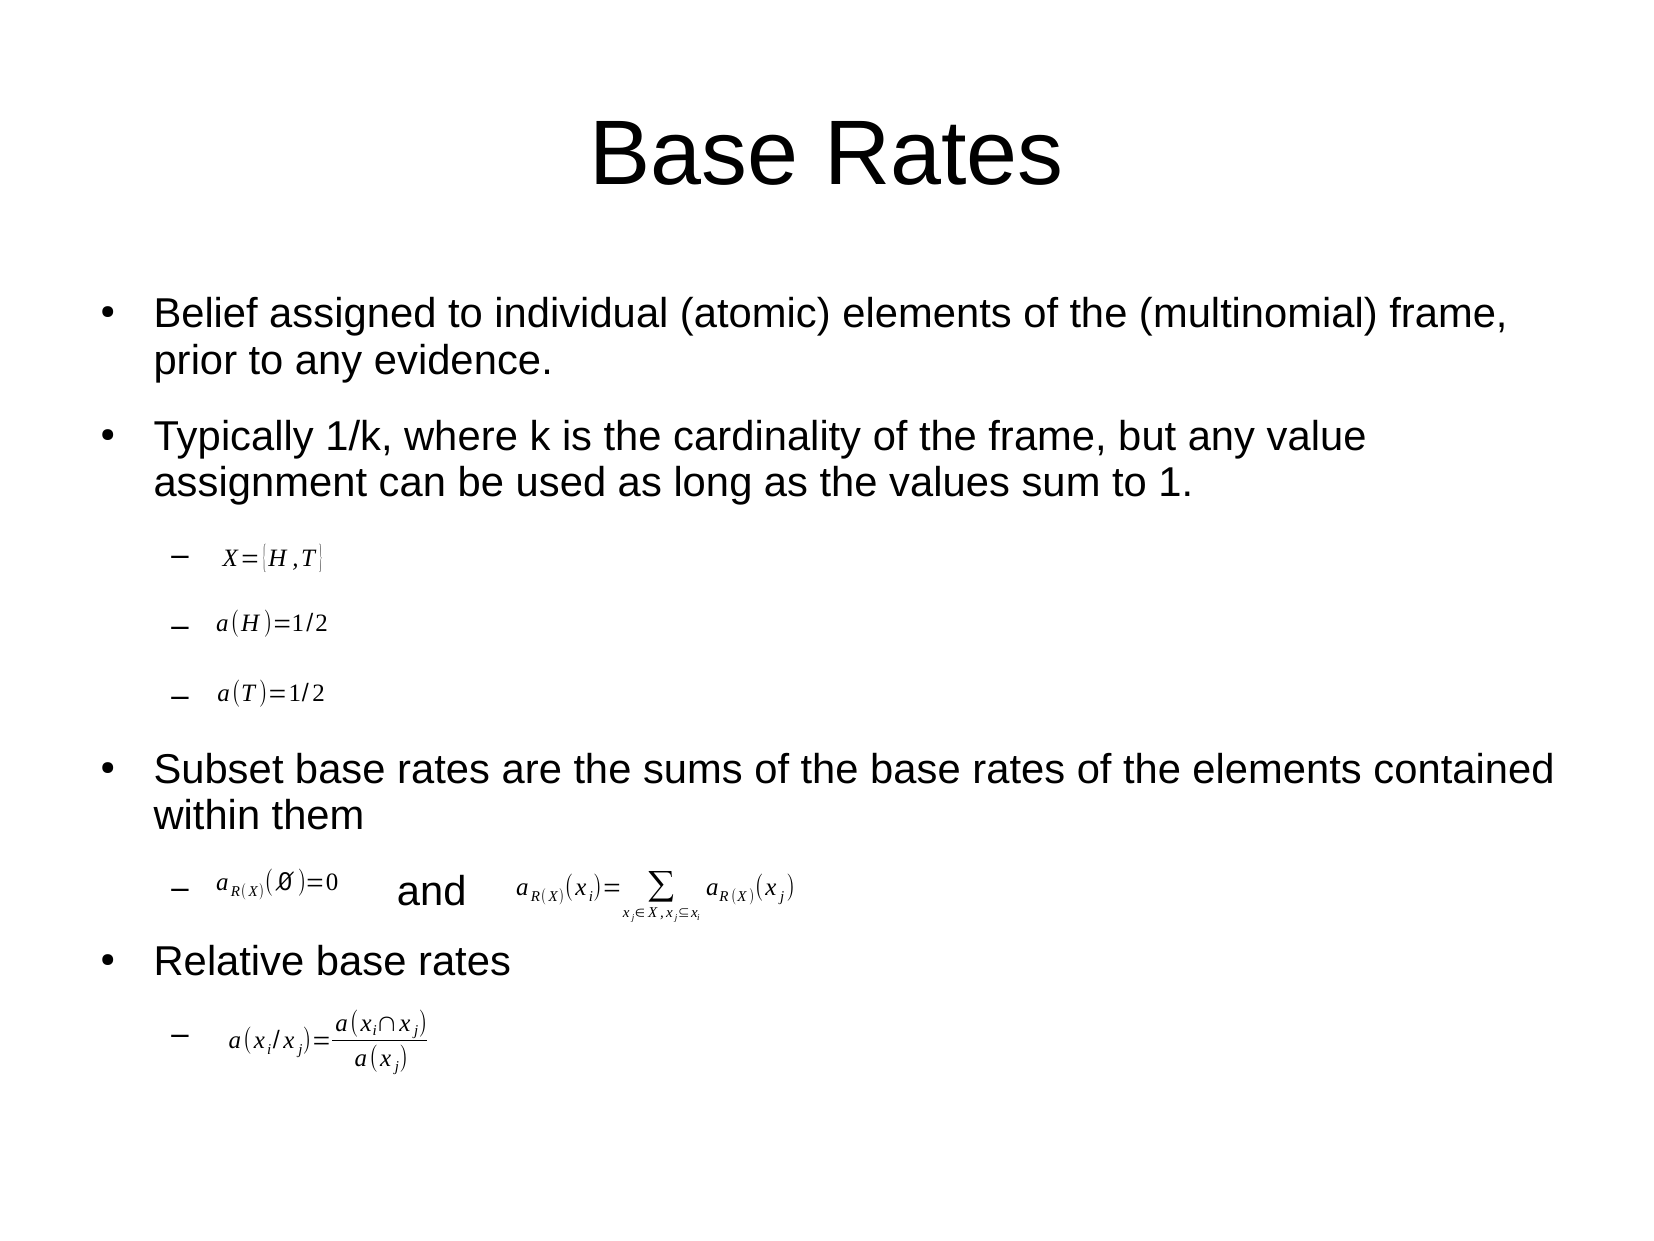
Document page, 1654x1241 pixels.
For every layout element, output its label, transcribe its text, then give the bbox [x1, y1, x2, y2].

chart [510, 870, 800, 924]
chart [210, 608, 335, 639]
title Base Rates [82, 49, 1571, 257]
chart [211, 677, 331, 708]
chart [210, 866, 346, 900]
list Belief assigned to individual (atomic) elements of the (multinomial) frame, prior to any evidence. Typically 1/k, where k is the cardinality of the frame, but any value assignment can be used as long as the values sum to 1. Subset base rates are the sums of the base rates of the elements contained within them and Relative base rates [82, 290, 1571, 1010]
chart [222, 1007, 436, 1075]
chart [214, 542, 331, 573]
